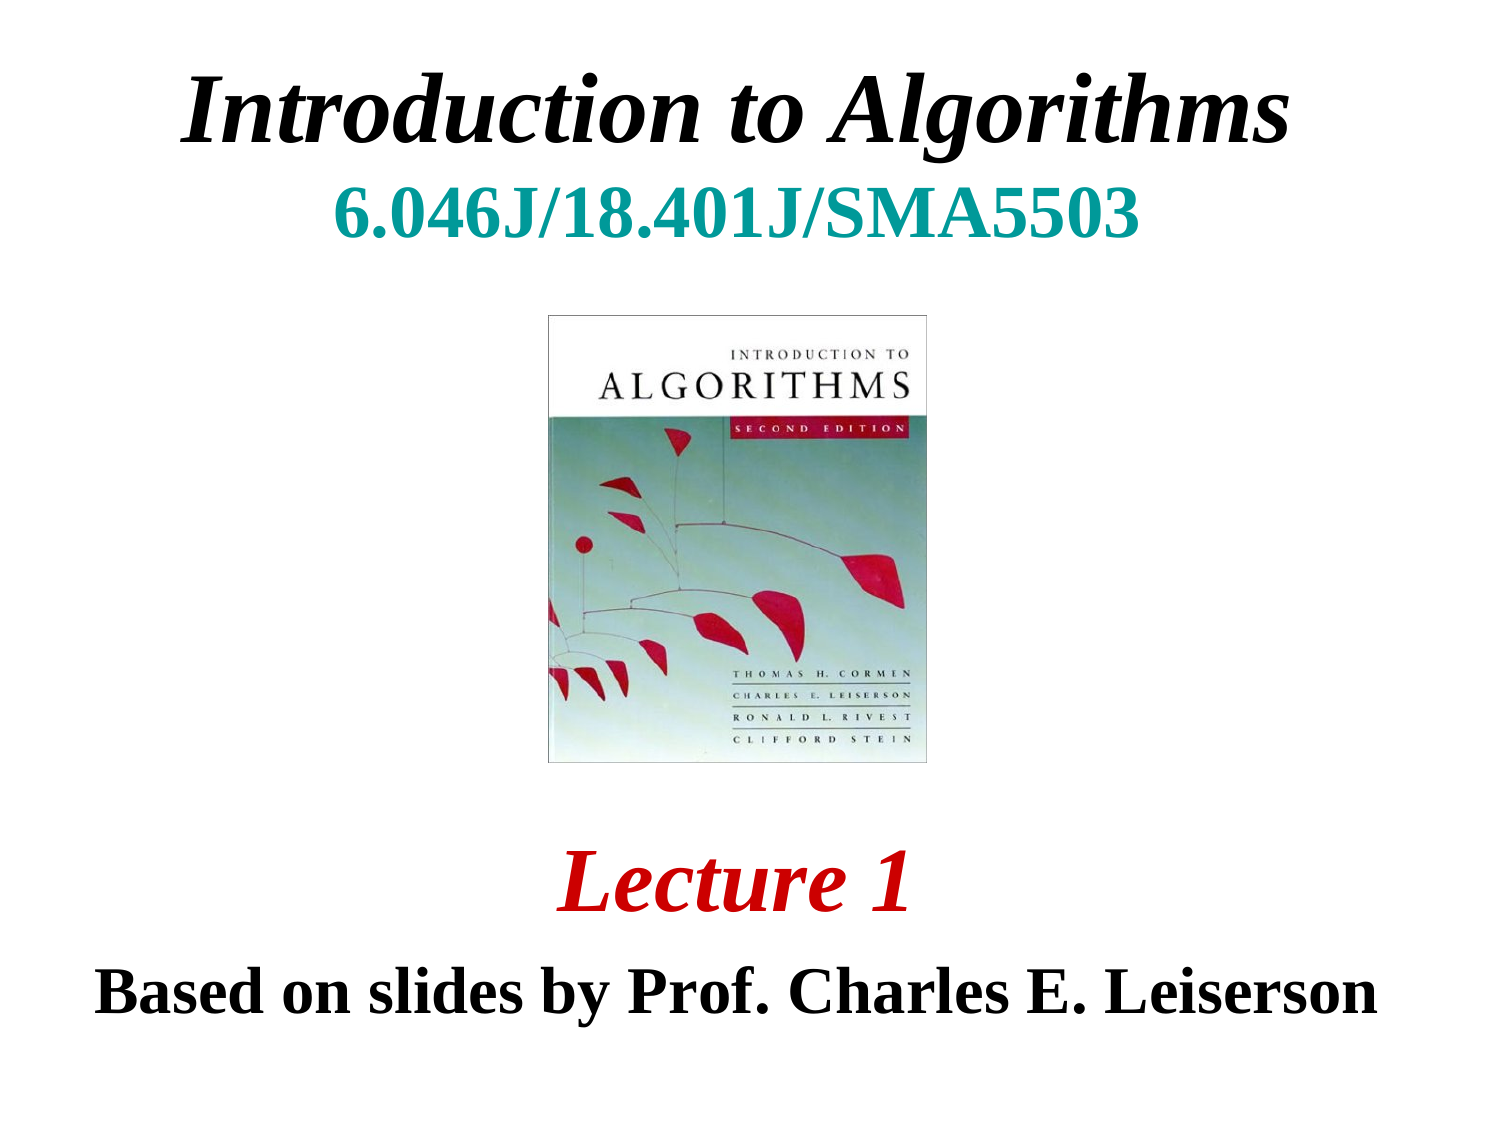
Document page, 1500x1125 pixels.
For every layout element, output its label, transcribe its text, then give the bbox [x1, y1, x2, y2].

subtitle Lecture 1 Based on slides by Prof. Charles E. Leiserson [62, 812, 1413, 1063]
title Introduction to Algorithms 6.046J/18.401J/SMA5503 [99, 62, 1375, 313]
picture [548, 315, 927, 763]
